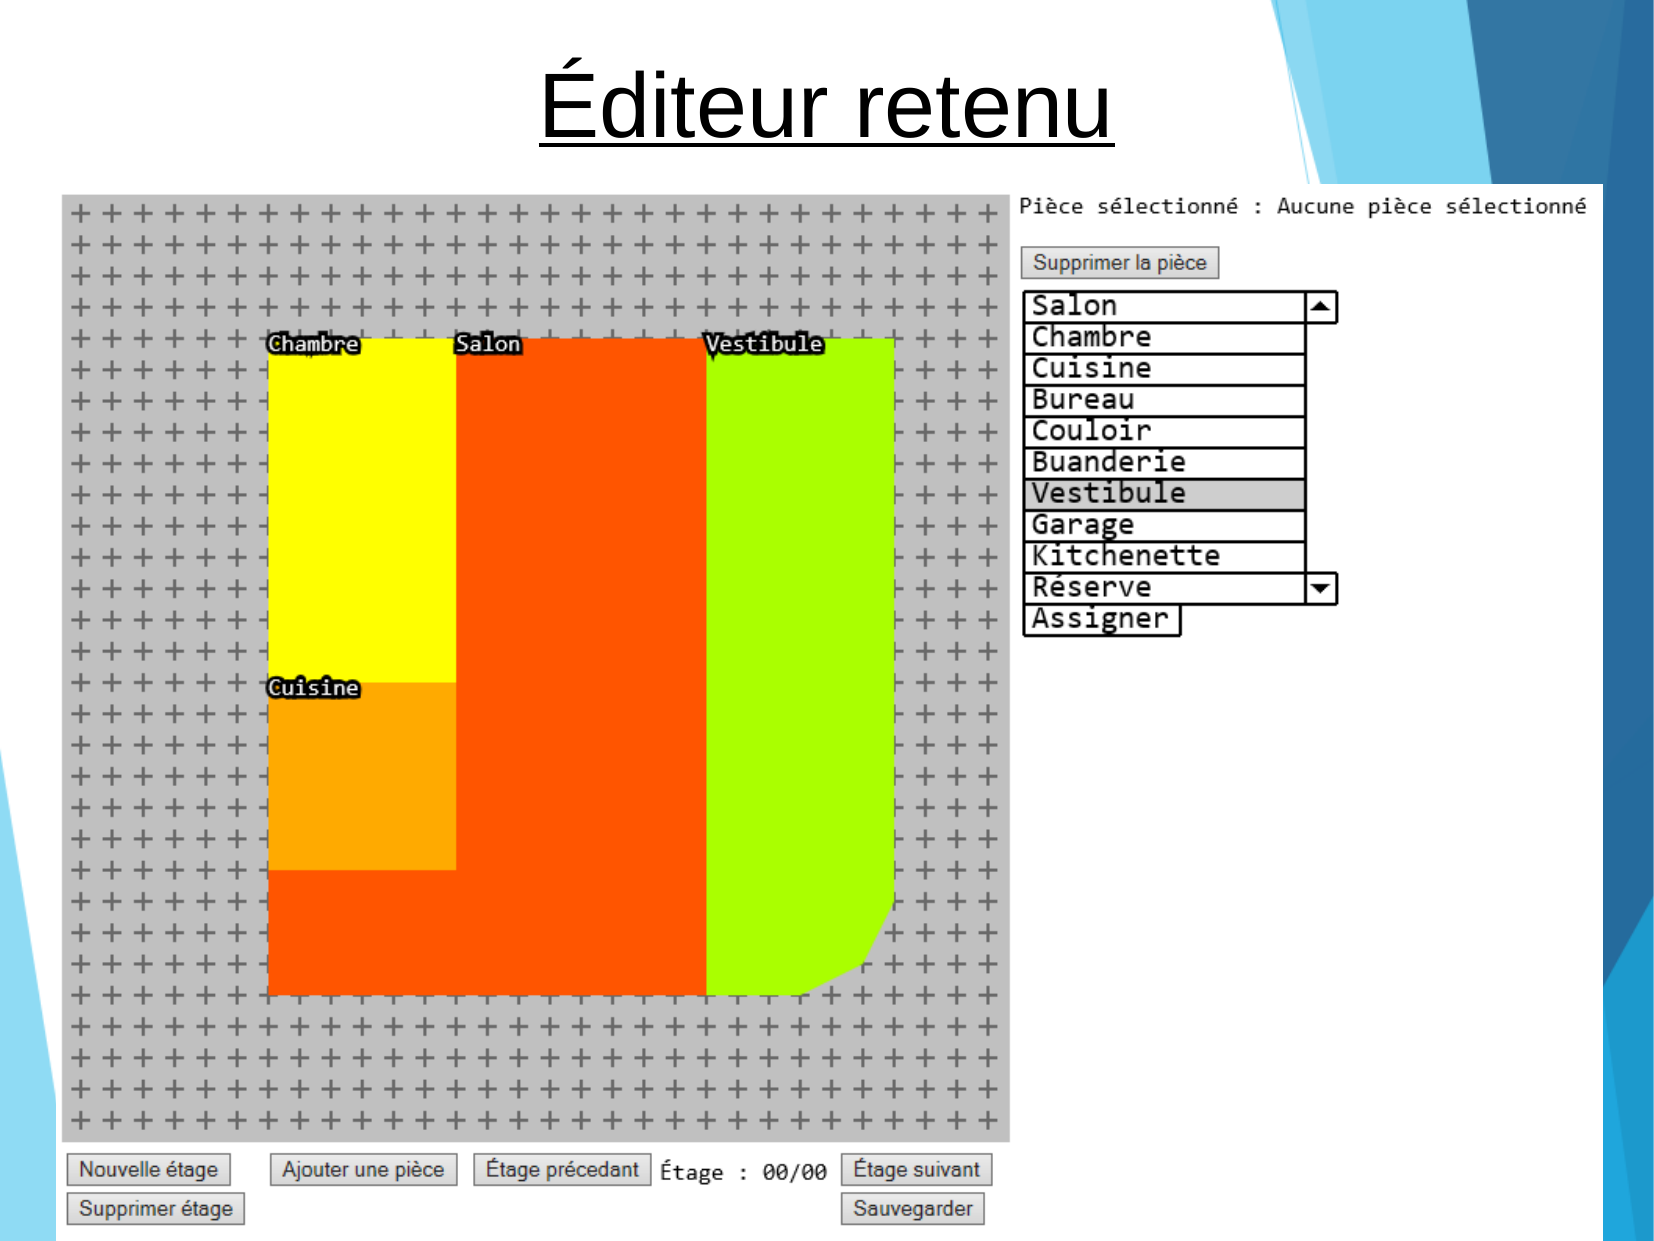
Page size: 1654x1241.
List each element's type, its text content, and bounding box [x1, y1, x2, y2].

title Éditeur retenu [82, 2, 1571, 184]
picture [0, 0, 1654, 1241]
